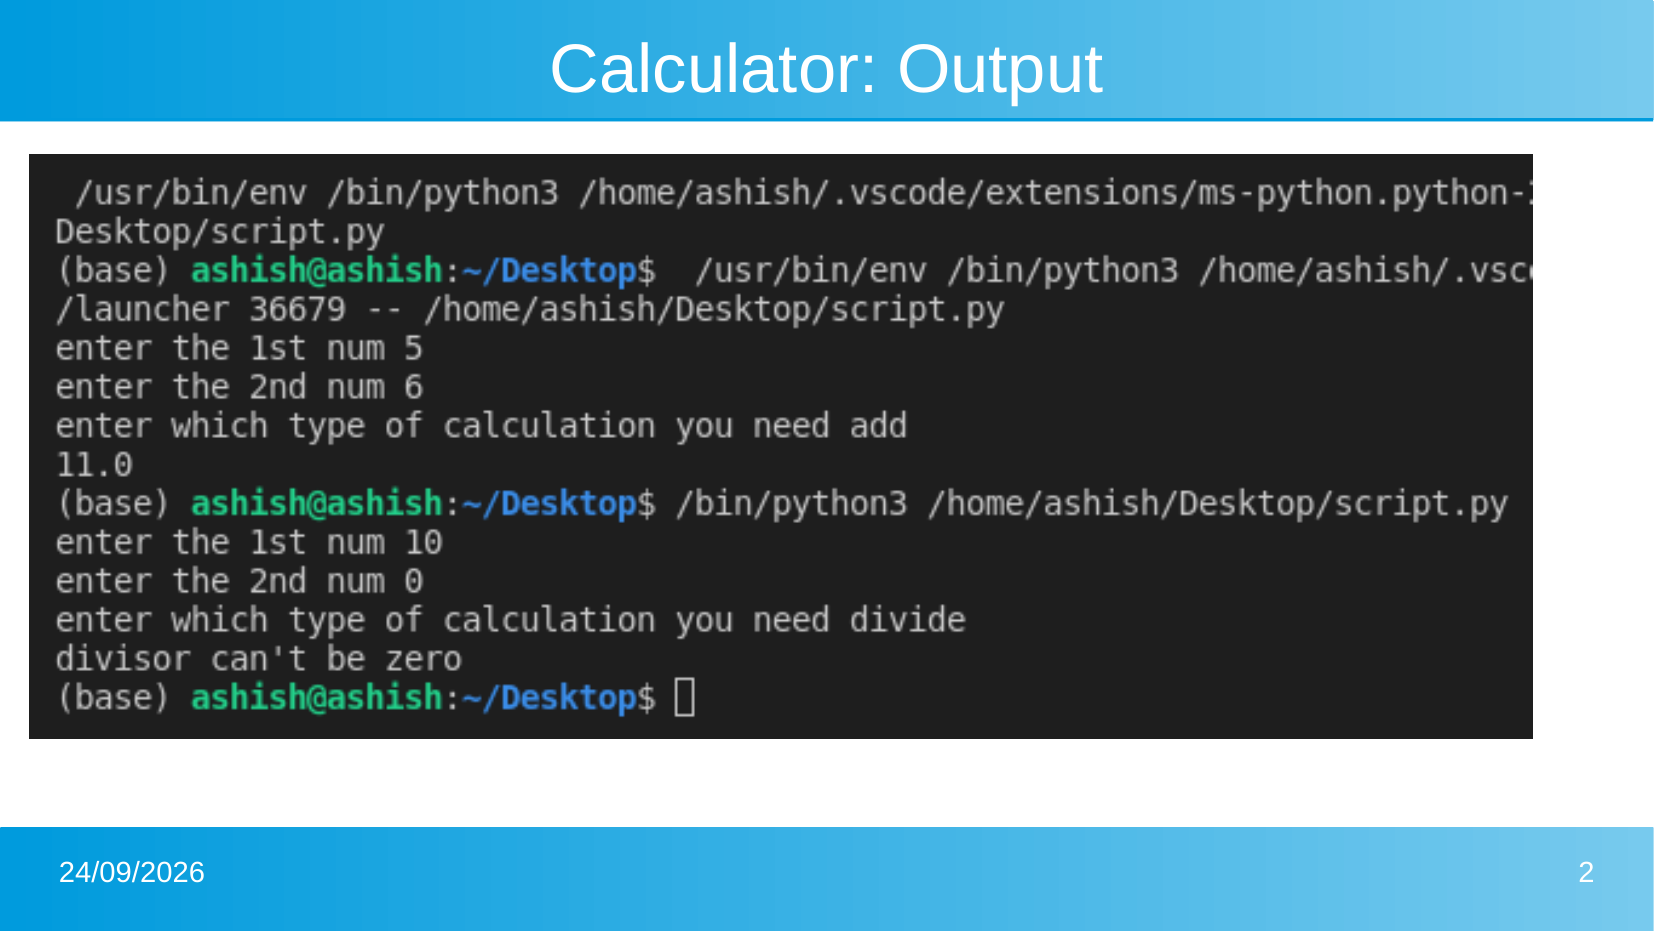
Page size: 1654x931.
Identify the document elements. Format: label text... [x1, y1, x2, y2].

picture [29, 154, 1533, 739]
title Calculator: Output [59, 29, 1595, 108]
